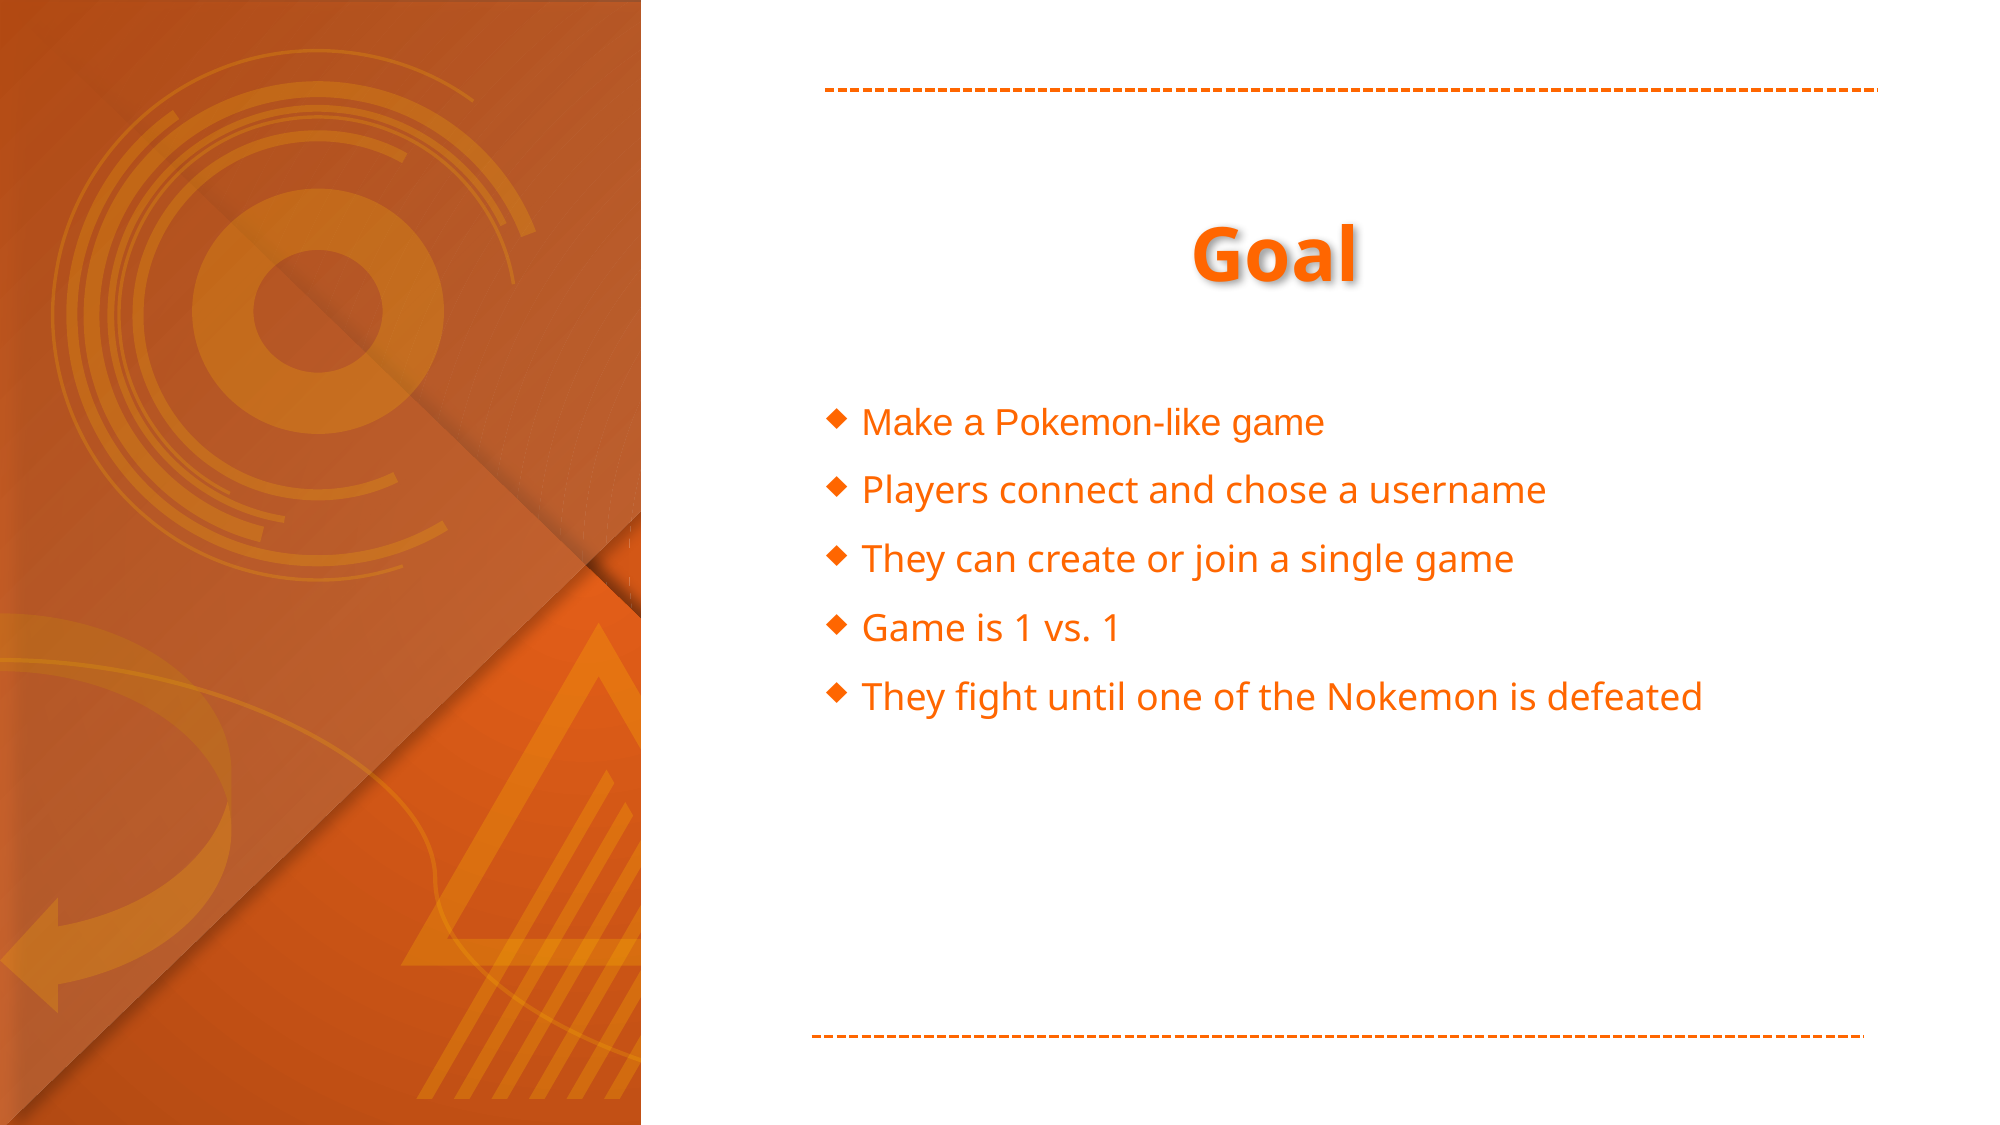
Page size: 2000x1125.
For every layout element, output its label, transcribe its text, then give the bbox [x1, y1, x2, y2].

text_box Goal [702, 199, 1849, 305]
text_box Make a Pokemon-like game Players connect and chose a username They can create or join a single game Game is 1 vs. 1 They fight until one of the Nokemon is defeated [811, 390, 1861, 725]
text_box [0, 0, 2000, 1125]
